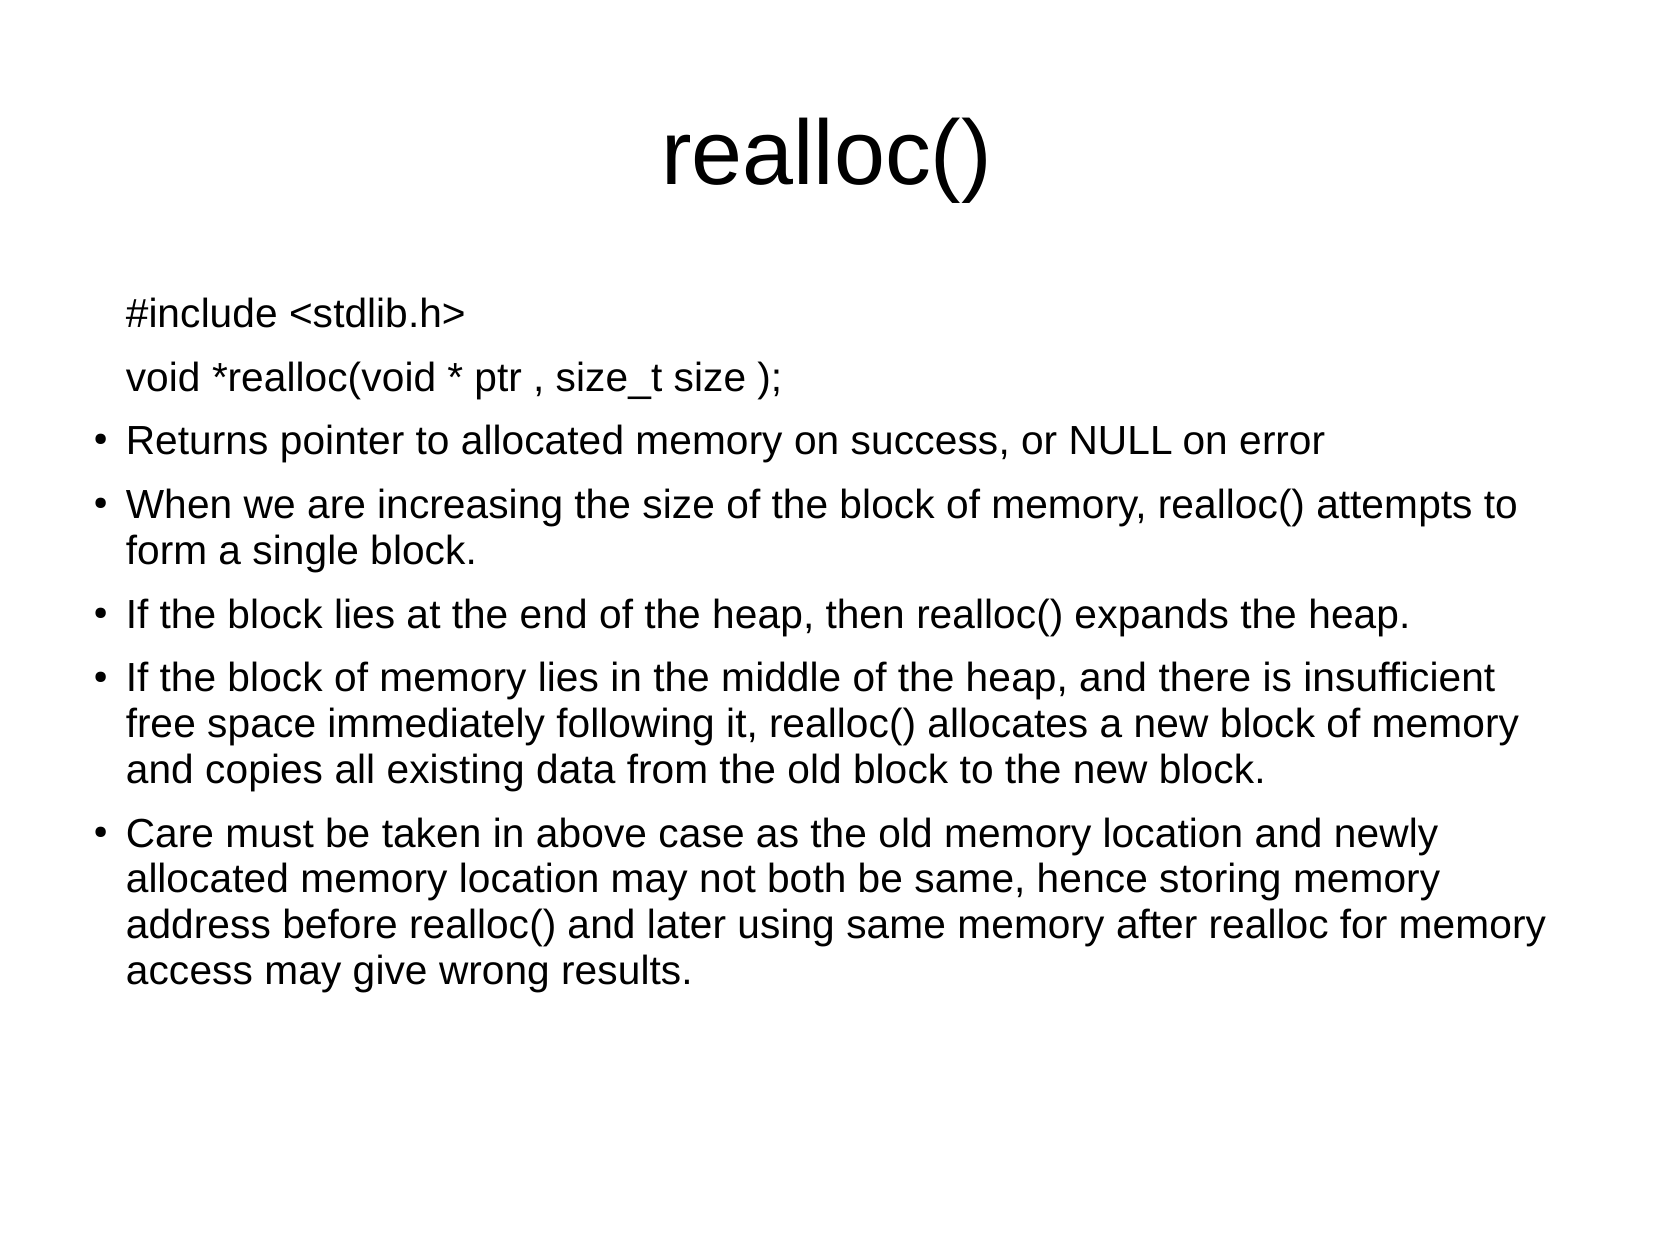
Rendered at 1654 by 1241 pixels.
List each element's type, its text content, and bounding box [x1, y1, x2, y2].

title realloc() [82, 49, 1571, 257]
list #include <stdlib.h> void *realloc(void * ptr , size_t size ); Returns pointer to allocated memory on success, or NULL on error When we are increasing the size of the block of memory, realloc() attempts to form a single block. If the block lies at the end of the heap, then realloc() expands the heap. If the block of memory lies in the middle of the heap, and there is insufficient free space immediately following it, realloc() allocates a new block of memory and copies all existing data from the old block to the new block. Care must be taken in above case as the old memory location and newly allocated memory location may not both be same, hence storing memory address before realloc() and later using same memory after realloc for memory access may give wrong results. [82, 290, 1571, 1010]
